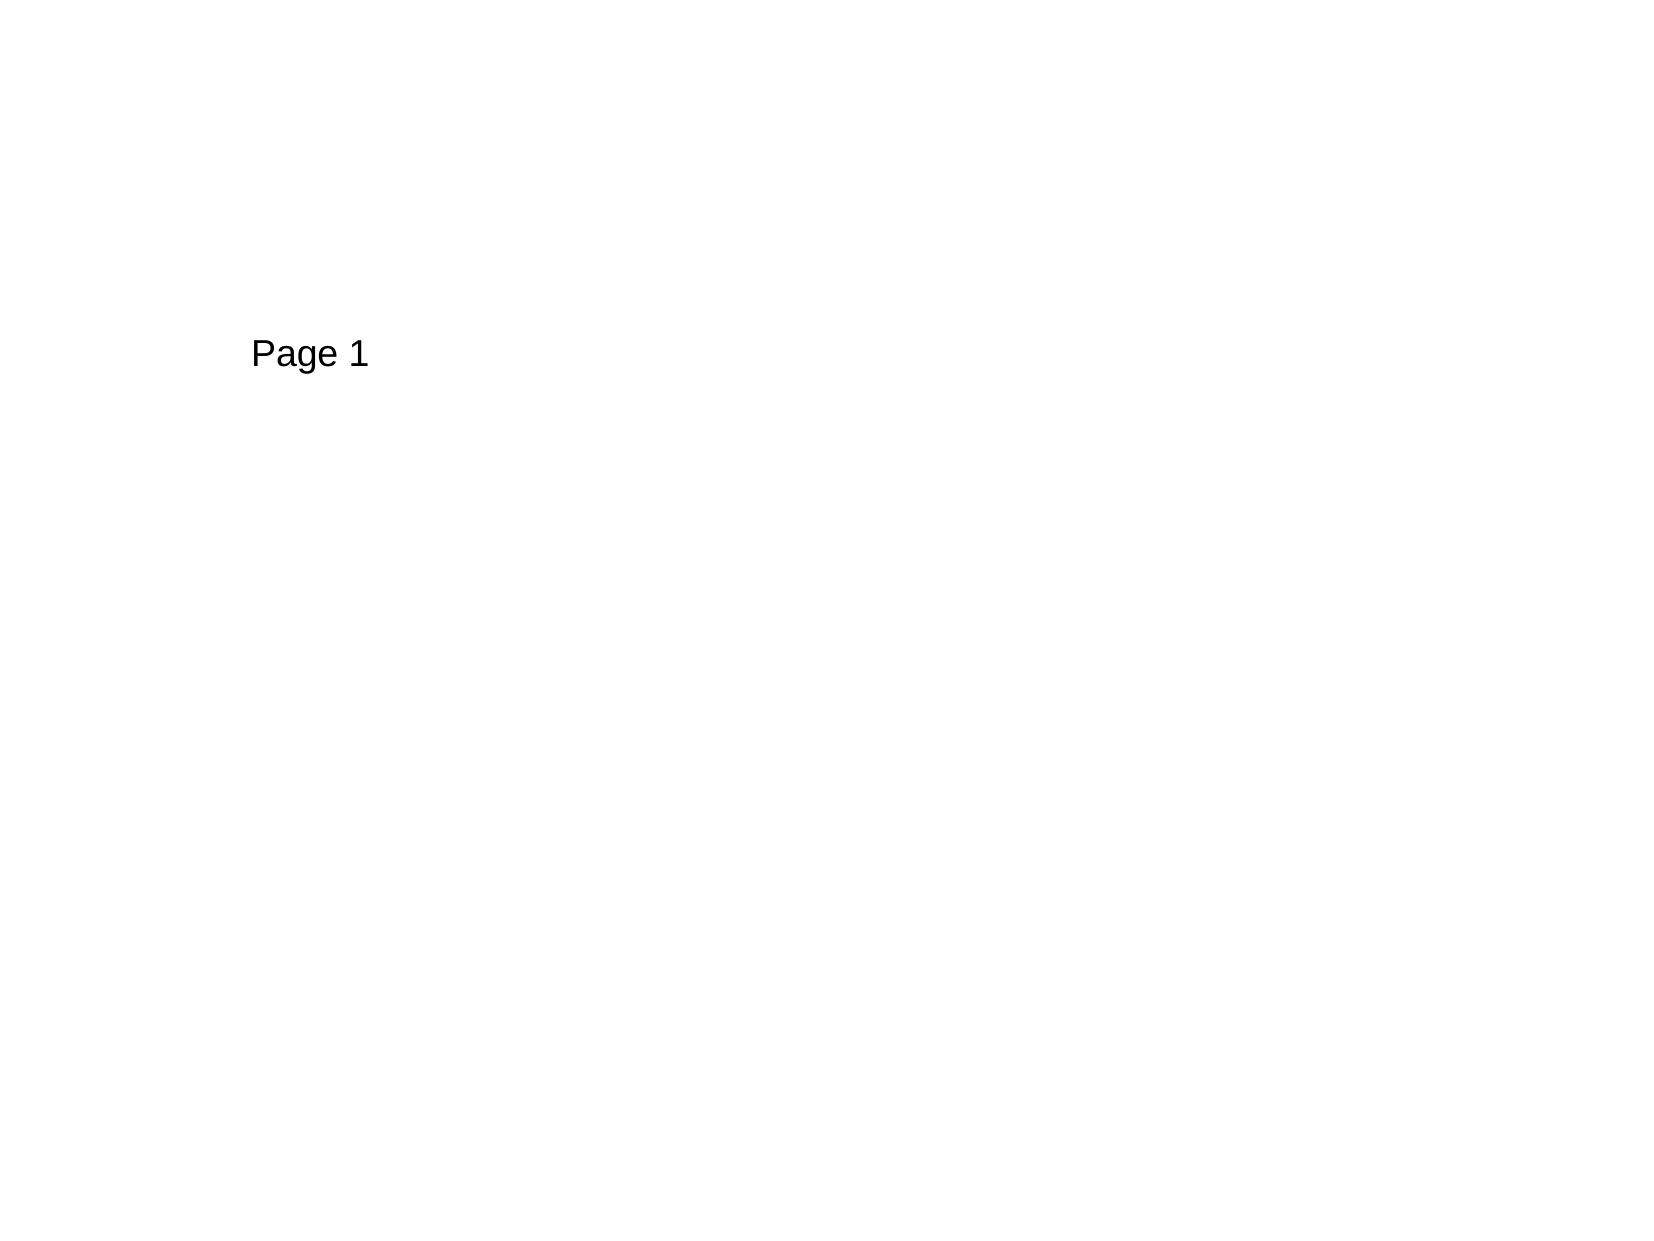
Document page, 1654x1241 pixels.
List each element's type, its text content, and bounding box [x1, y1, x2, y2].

text_box Page 1 [236, 324, 1152, 424]
